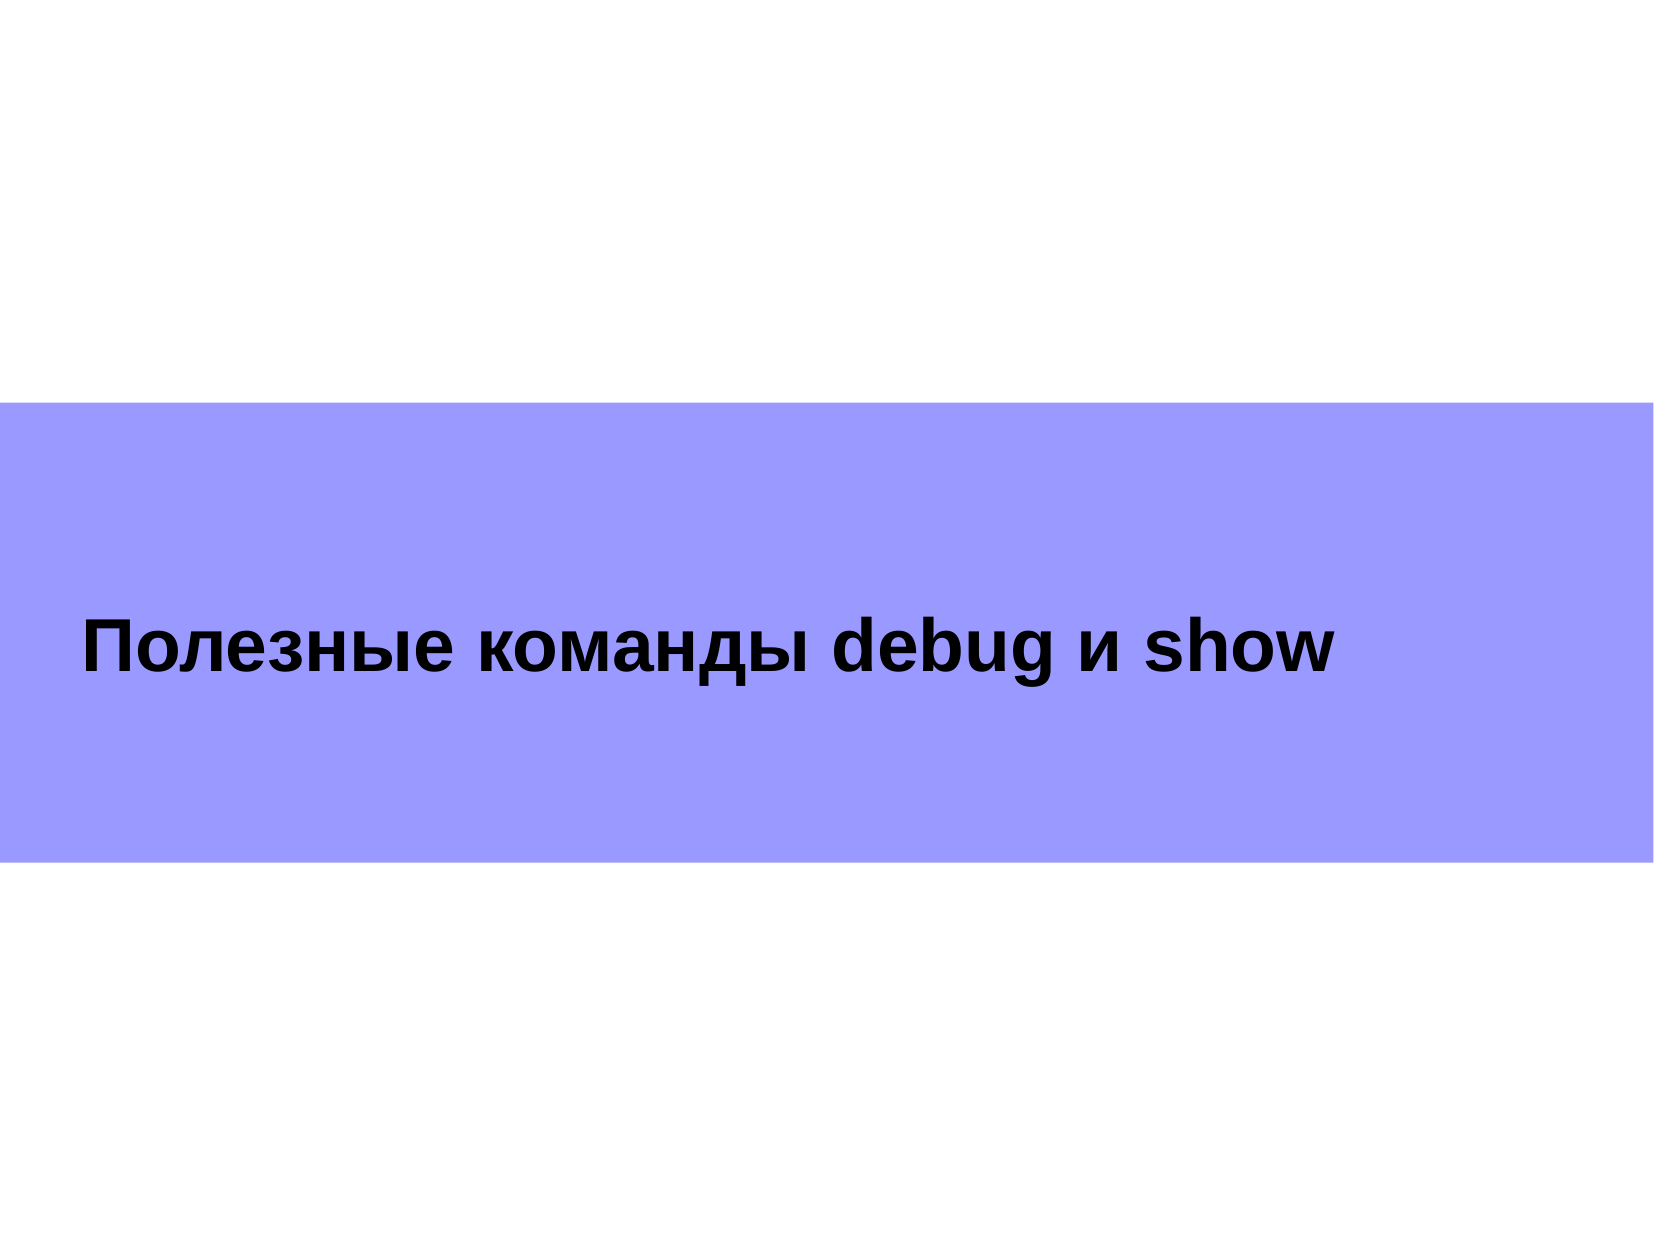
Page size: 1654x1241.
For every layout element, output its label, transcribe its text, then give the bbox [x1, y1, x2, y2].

text_box Полезные команды debug и show [67, 600, 1530, 772]
